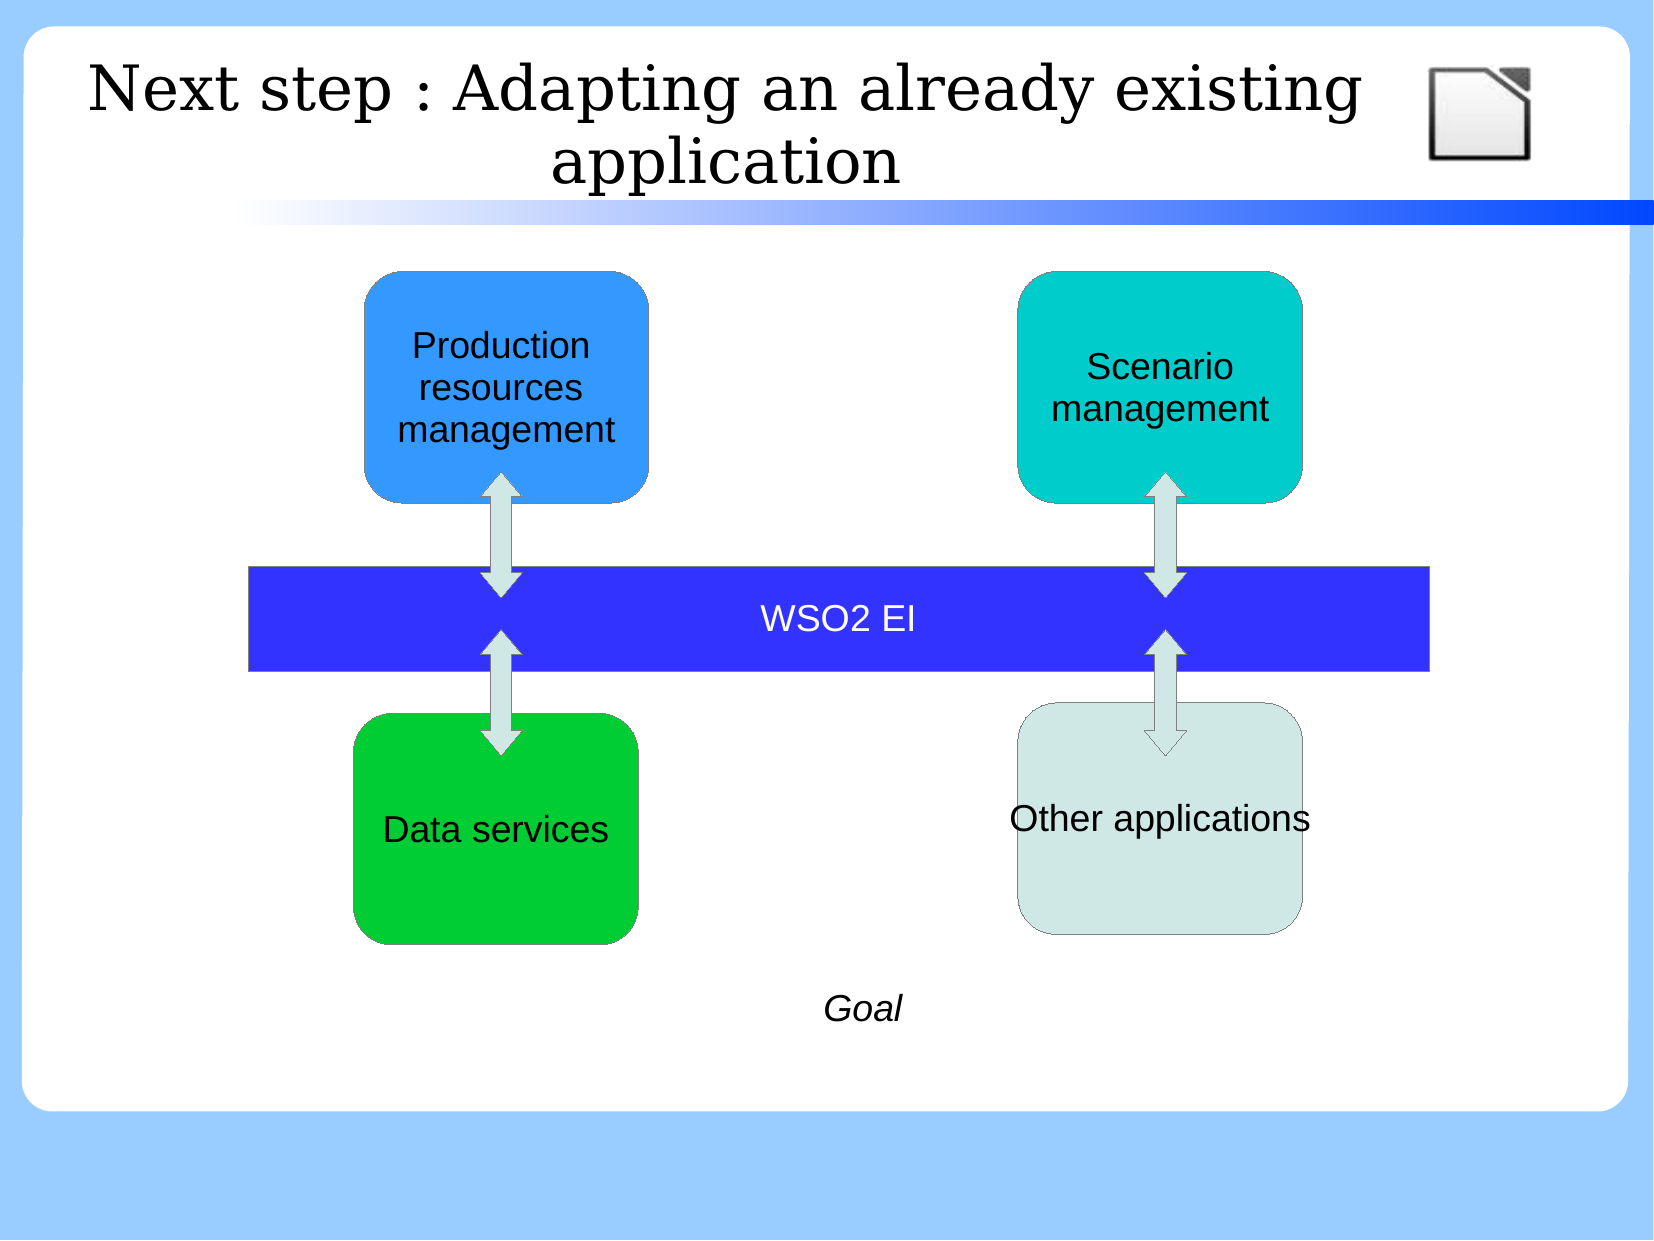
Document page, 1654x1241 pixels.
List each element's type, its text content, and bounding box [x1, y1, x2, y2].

text_box [480, 471, 523, 598]
text_box Data services [353, 713, 639, 945]
text_box [1144, 471, 1187, 598]
picture [1417, 47, 1562, 177]
text_box Goal [330, 980, 1406, 1038]
text_box Scenario management [1017, 271, 1303, 504]
text_box Production resources management [364, 271, 649, 504]
title Next step : Adapting an already existing application [82, 49, 1371, 201]
text_box WSO2 EI [248, 566, 1430, 672]
text_box [1144, 629, 1187, 756]
text_box [480, 629, 523, 756]
text_box Other applications [1017, 702, 1303, 935]
